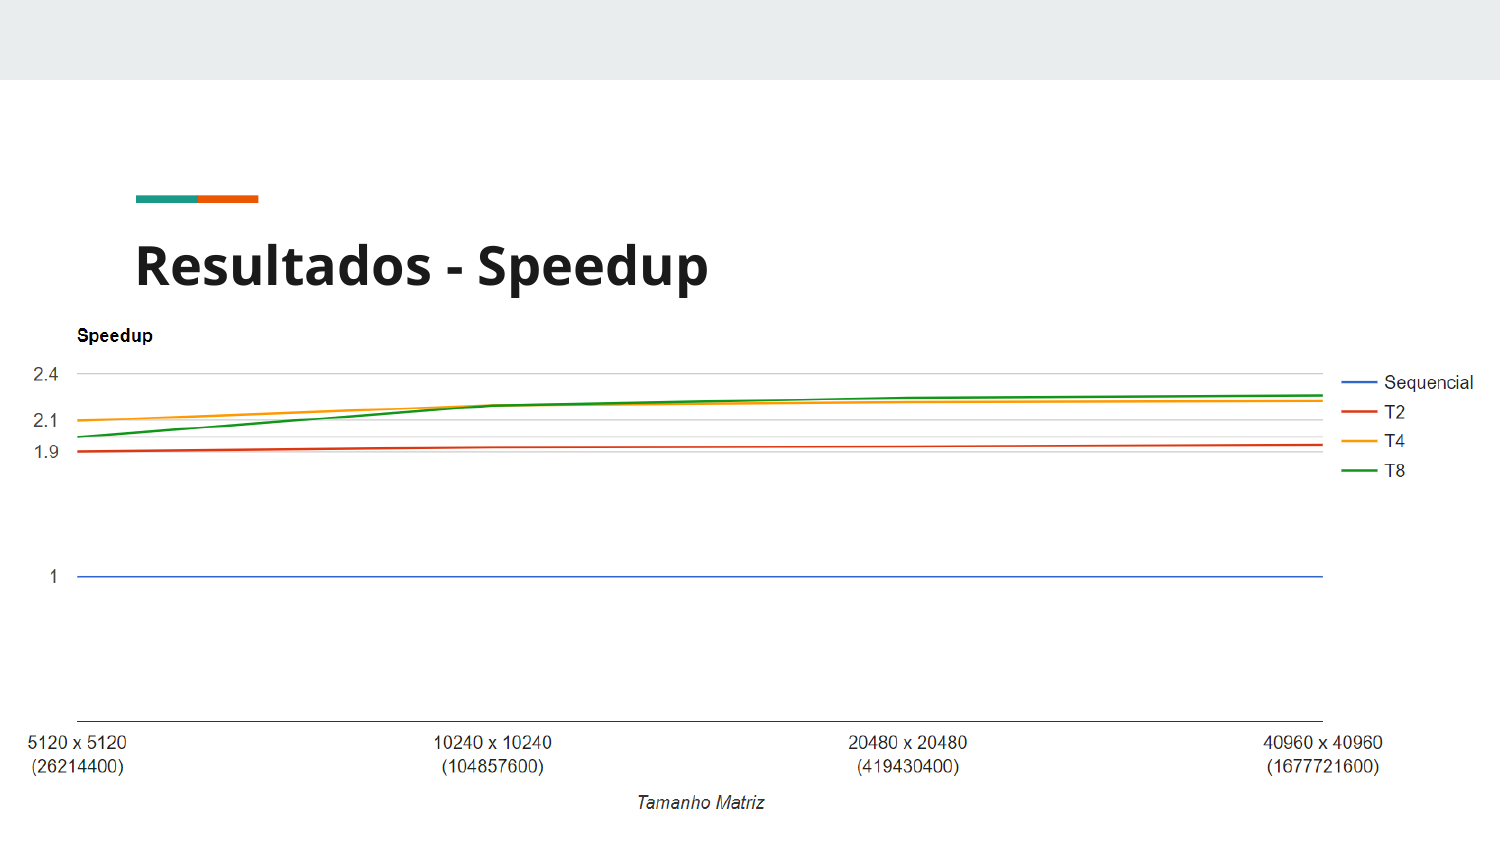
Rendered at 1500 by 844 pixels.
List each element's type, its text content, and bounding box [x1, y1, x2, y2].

title Resultados - Speedup [119, 216, 1381, 305]
picture [24, 325, 1475, 810]
